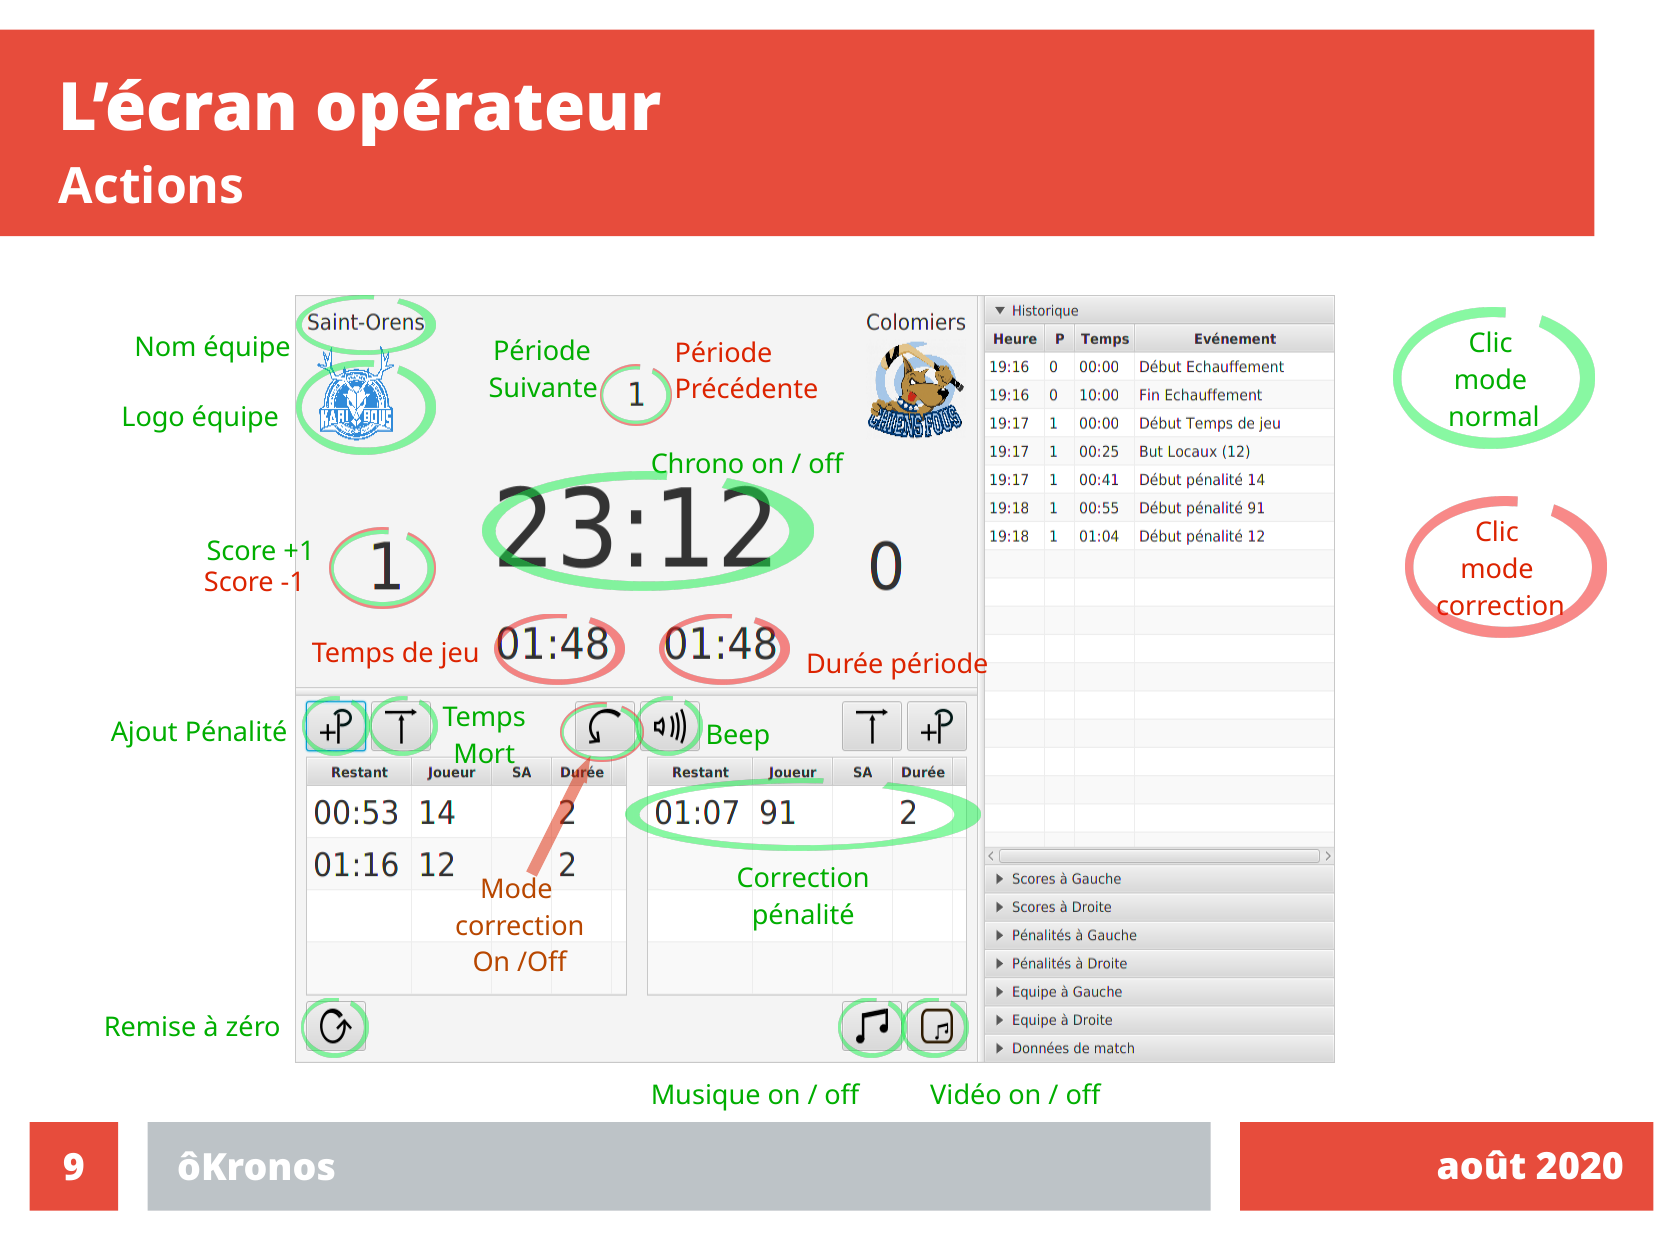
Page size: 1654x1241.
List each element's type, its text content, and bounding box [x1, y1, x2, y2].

picture [295, 295, 1335, 1063]
text_box Nom équipe [45, 319, 306, 367]
text_box Score +1 [140, 519, 330, 571]
picture [1405, 496, 1607, 638]
text_box Vidéo on / off [915, 1068, 1211, 1123]
title L’écran opérateur Actions [59, 59, 1595, 207]
text_box Remise à zéro [59, 1000, 296, 1052]
text_box Chrono on / off [636, 436, 896, 491]
text_box Musique on / off [578, 1068, 875, 1123]
text_box Temps de jeu [234, 625, 494, 674]
text_box Durée période [791, 637, 1052, 685]
text_box Mode correction On /Off [389, 862, 650, 971]
text_box Temps Mort [413, 690, 556, 768]
text_box Score -1 [141, 555, 320, 615]
text_box Période Précédente [659, 325, 873, 404]
text_box Période Suivante [423, 324, 613, 415]
text_box Logo équipe [33, 390, 294, 437]
text_box Beep [690, 708, 821, 755]
picture [1393, 307, 1595, 449]
text_box Correction pénalité [673, 851, 934, 929]
text_box Ajout Pénalité [65, 704, 303, 756]
